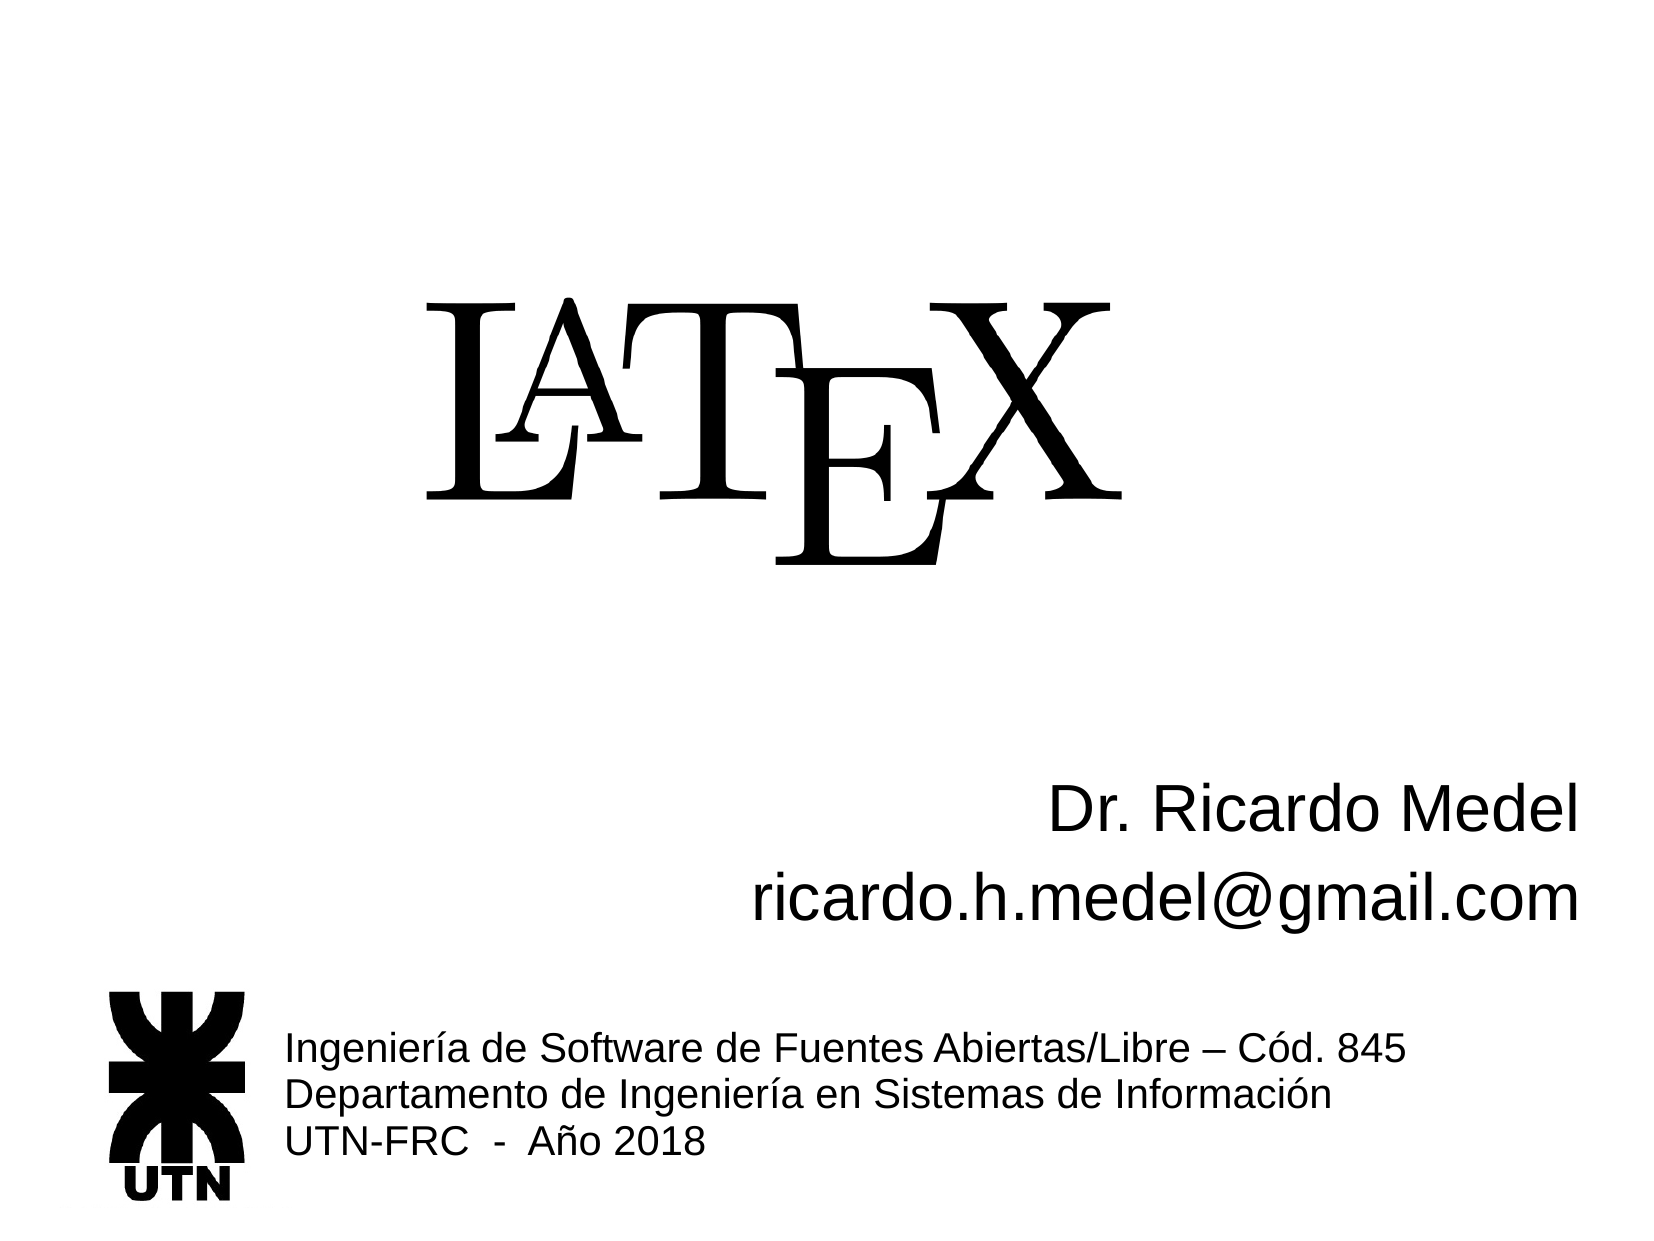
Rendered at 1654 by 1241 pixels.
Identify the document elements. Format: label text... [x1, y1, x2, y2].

picture [59, 969, 292, 1208]
text_box Ingeniería de Software de Fuentes Abiertas/Libre – Cód. 845 Departamento de Ingeniería en Sistemas de Información UTN-FRC - Año 2018 [284, 1000, 1566, 1188]
picture [401, 271, 1146, 594]
subtitle Dr. Ricardo Medel ricardo.h.medel@gmail.com [93, 678, 1582, 1027]
